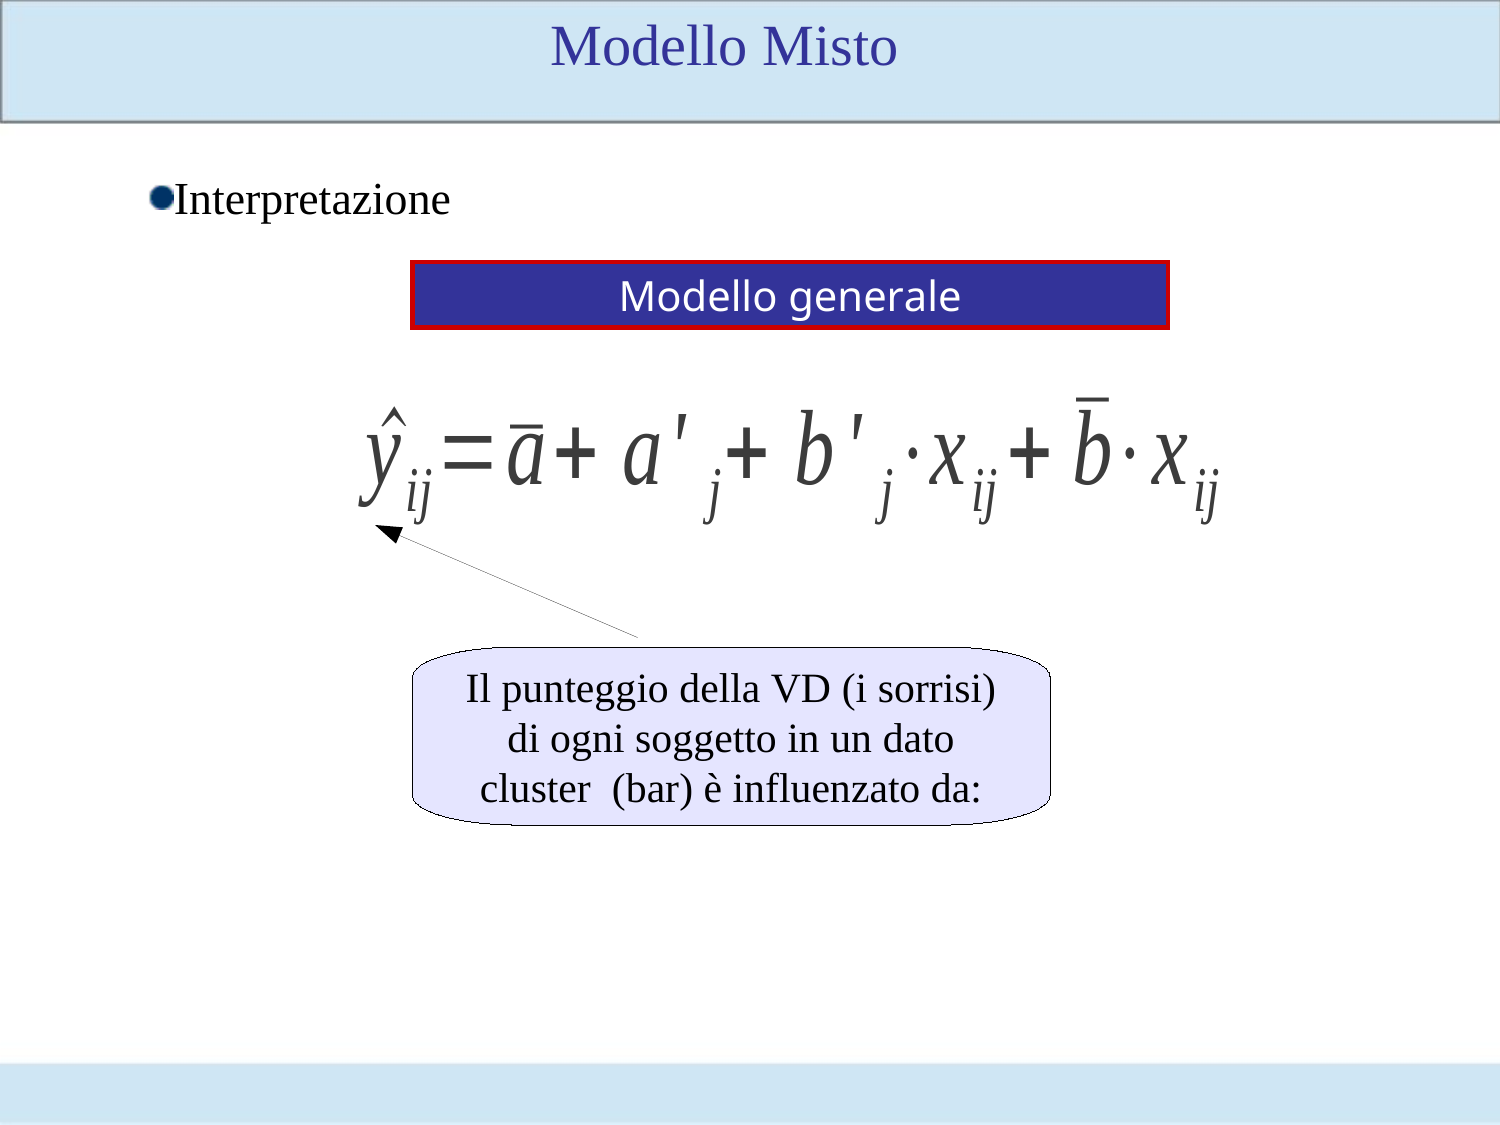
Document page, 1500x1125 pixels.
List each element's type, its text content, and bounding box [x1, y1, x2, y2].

text_box Interpretazione [132, 161, 1377, 232]
text_box Modello generale [412, 262, 1168, 328]
chart [335, 391, 1238, 526]
text_box Il punteggio della VD (i sorrisi) di ogni soggetto in un dato cluster (bar) è influenzato da: [412, 647, 1051, 826]
title Modello Misto [49, 0, 1400, 136]
picture [0, 0, 1500, 1125]
